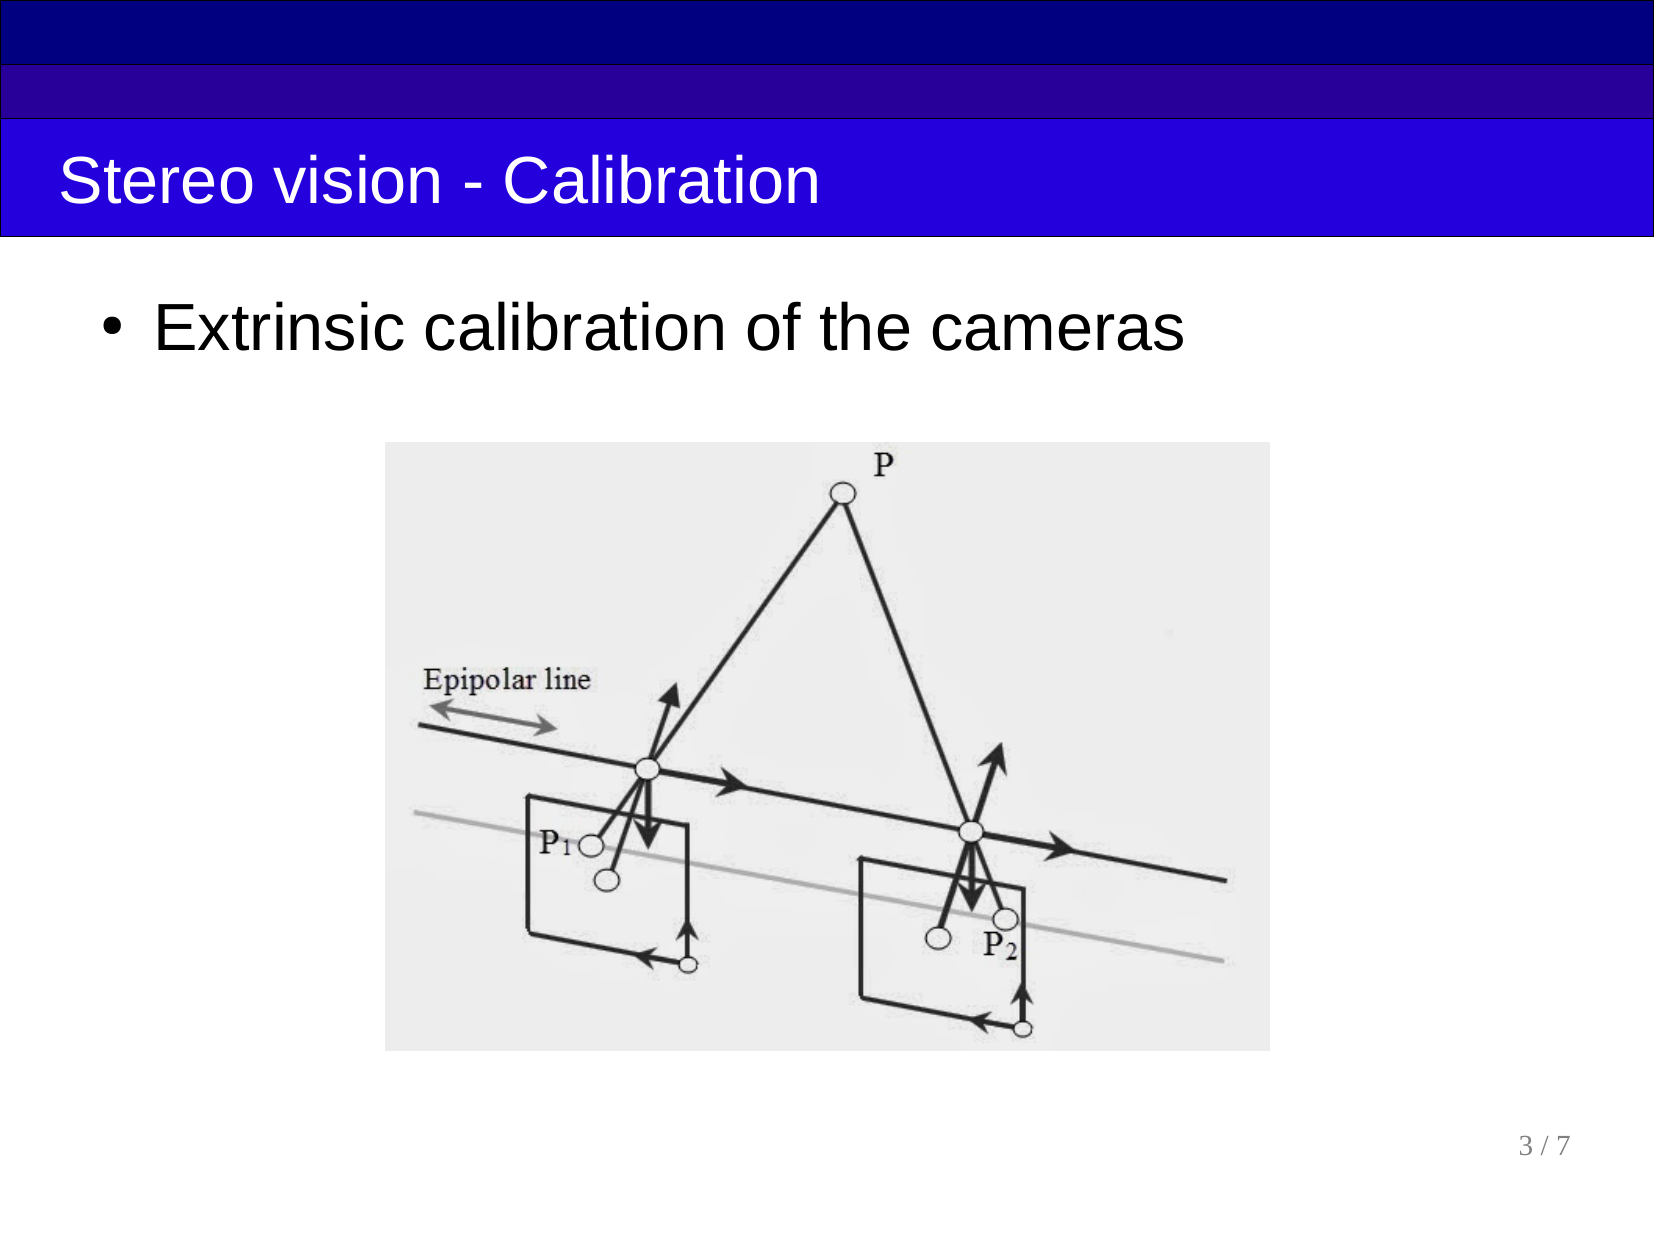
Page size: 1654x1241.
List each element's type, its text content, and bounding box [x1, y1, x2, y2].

title Stereo vision - Calibration [59, 135, 1506, 225]
list Extrinsic calibration of the cameras [82, 290, 1571, 1109]
picture [385, 442, 1270, 1051]
